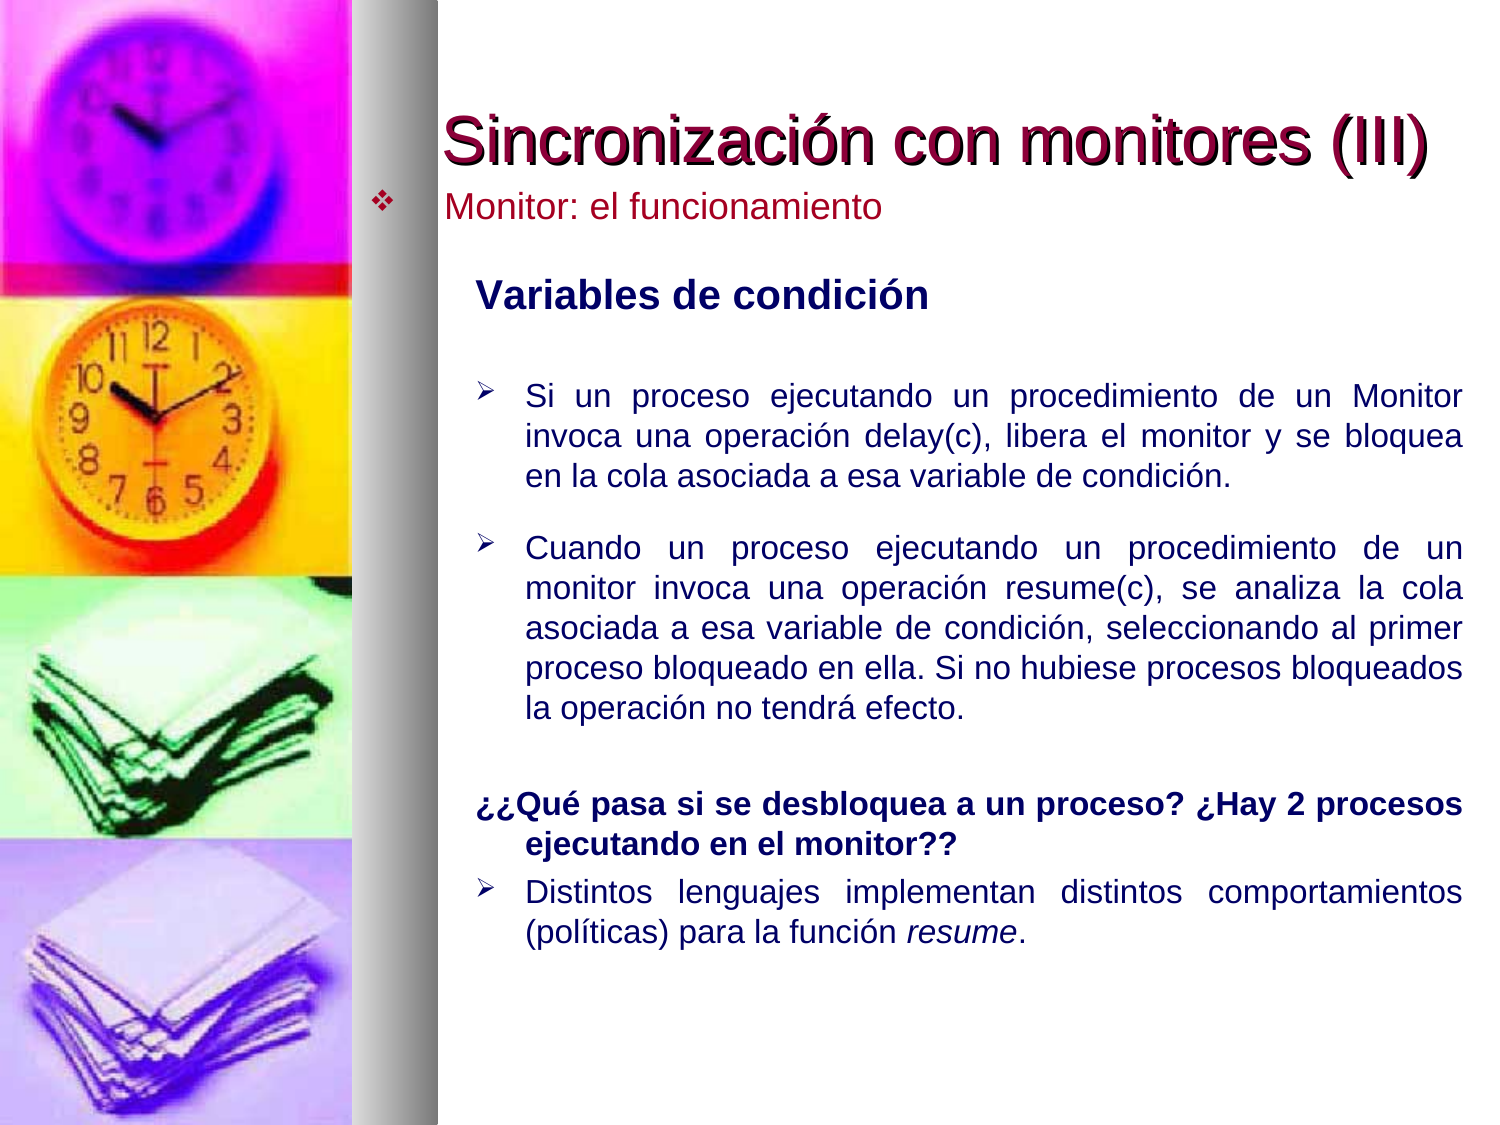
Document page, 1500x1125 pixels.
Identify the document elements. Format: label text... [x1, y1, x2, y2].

picture [0, 0, 352, 1125]
title Sincronización con monitores (III) [426, 36, 1477, 120]
text_box Monitor: el funcionamiento Variables de condición Si un proceso ejecutando un procedimiento de un Monitor invoca una operación delay(c), libera el monitor y se bloquea en la cola asociada a esa variable de condición. Cuando un proceso ejecutando un procedimiento de un monitor invoca una operación resume(c), se analiza la cola asociada a esa variable de condición, seleccionando al primer proceso bloqueado en ella. Si no hubiese procesos bloqueados la operación no tendrá efecto. ¿¿Qué pasa si se desbloquea a un proceso? ¿Hay 2 procesos ejecutando en el monitor?? Distintos lenguajes implementan distintos comportamientos (políticas) para la función resume. [354, 120, 1480, 1034]
